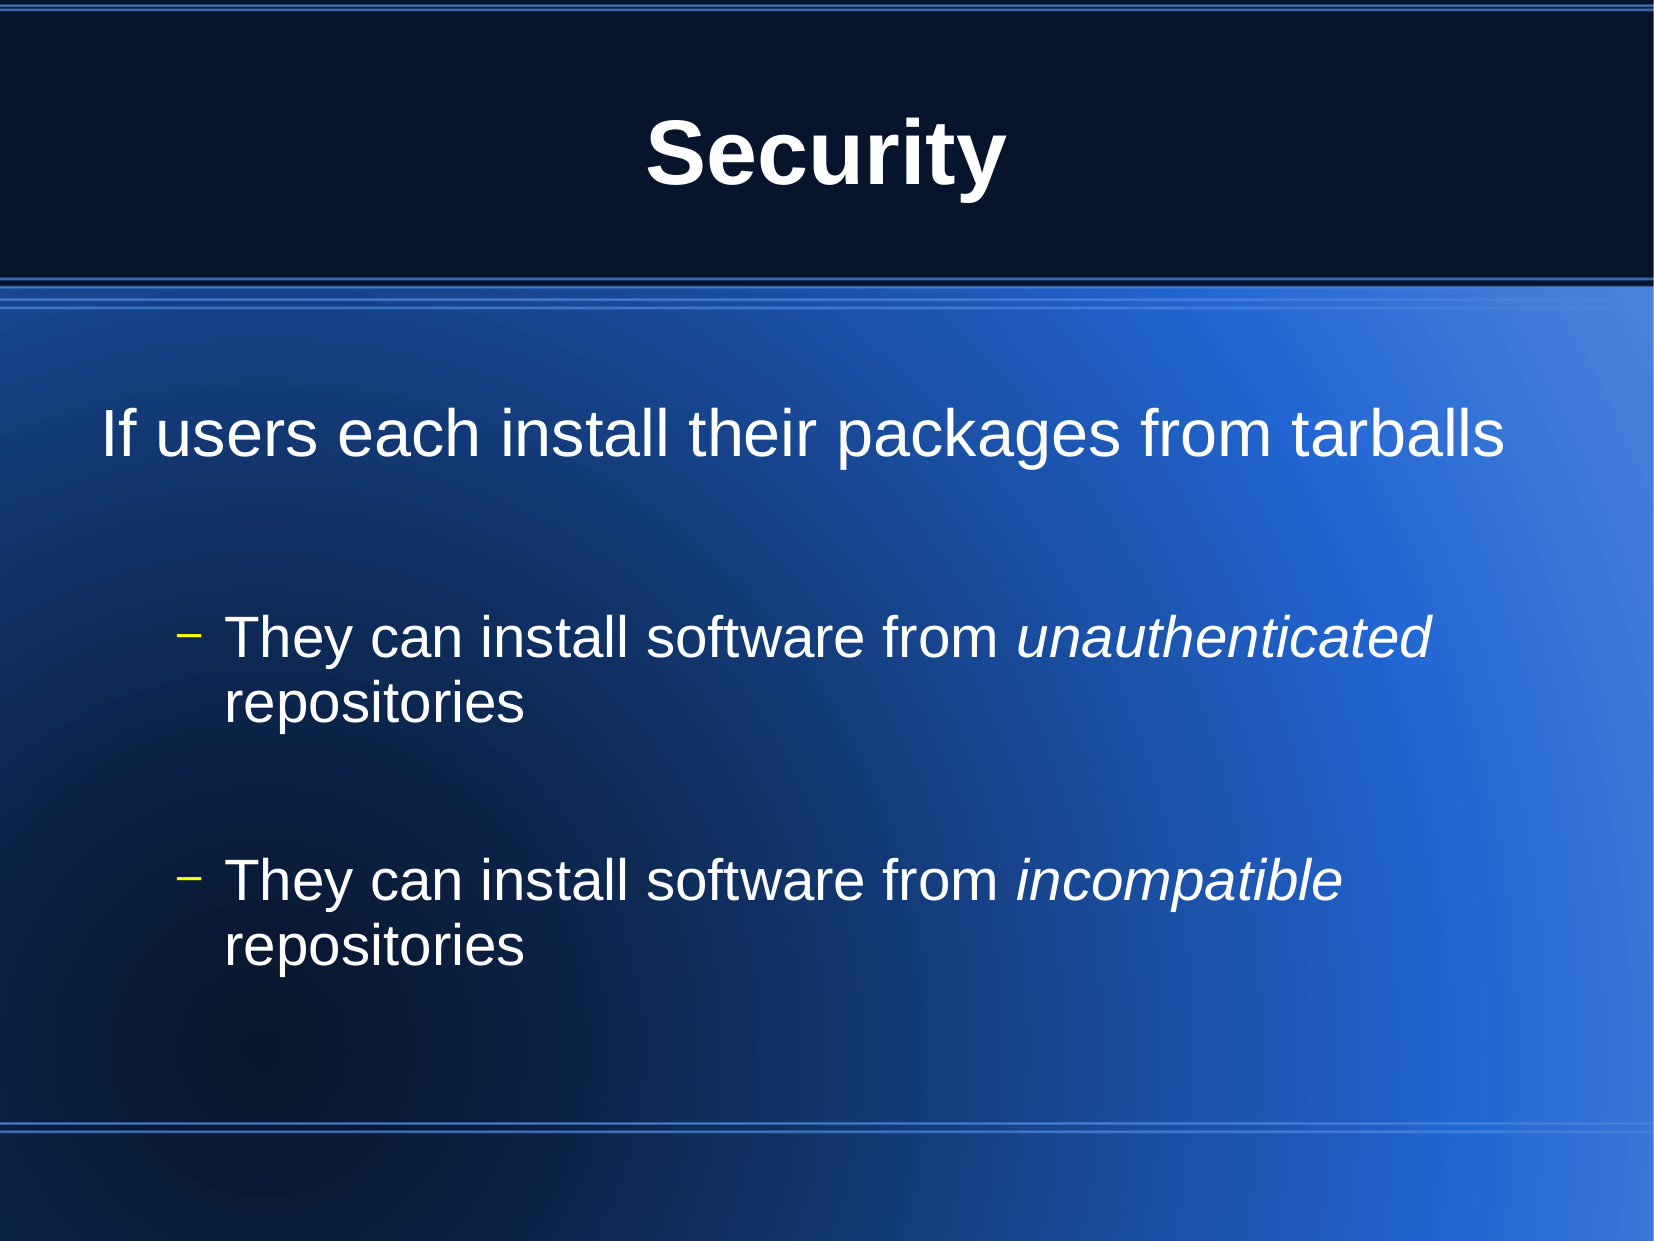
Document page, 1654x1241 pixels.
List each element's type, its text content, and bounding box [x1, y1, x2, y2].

list If users each install their packages from tarballs They can install software from unauthenticated repositories They can install software from incompatible repositories [82, 396, 1571, 1016]
picture [0, 0, 1654, 1241]
title Security [82, 56, 1571, 250]
